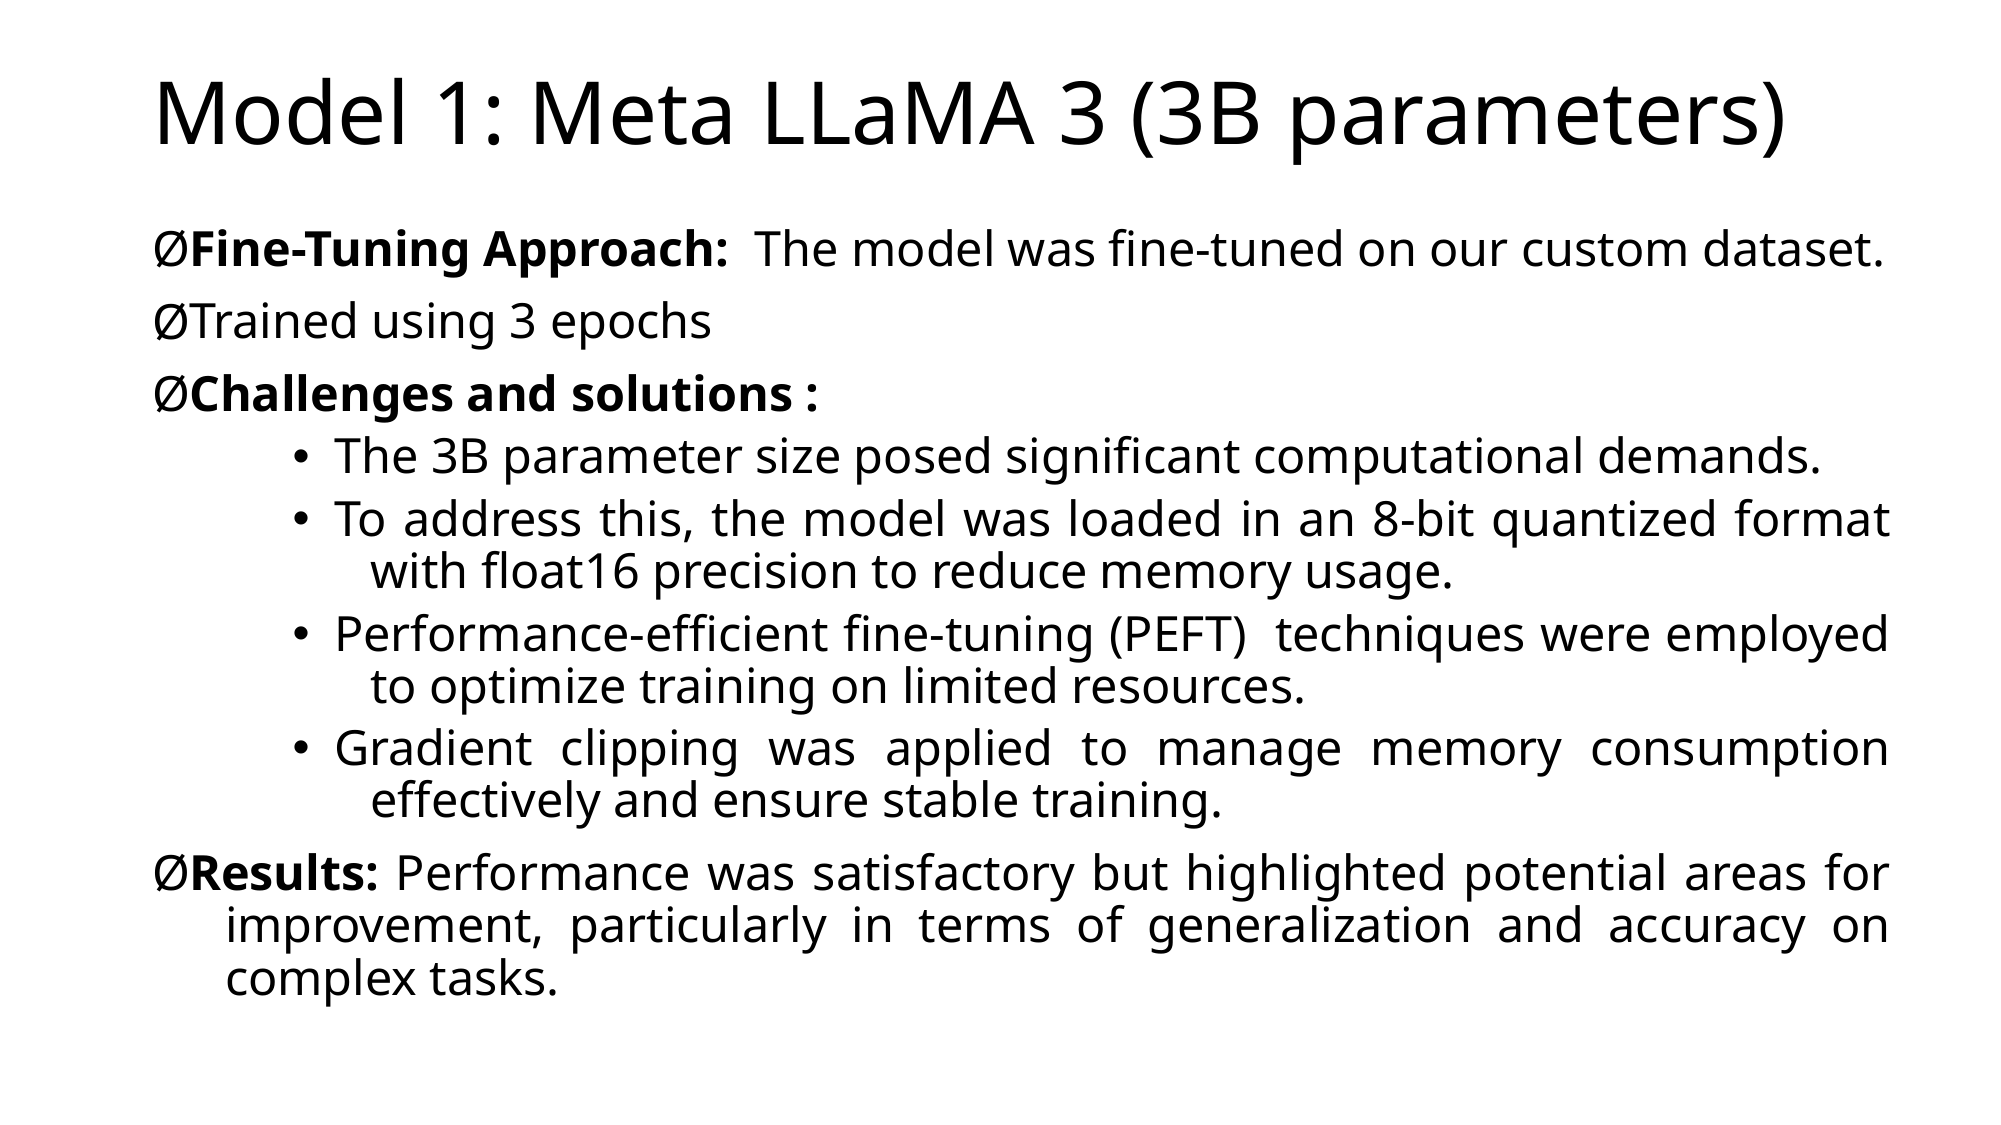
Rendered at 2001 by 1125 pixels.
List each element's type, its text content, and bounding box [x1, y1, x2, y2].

title Model 1: Meta LLaMA 3 (3B parameters) [137, 59, 1863, 217]
list Fine-Tuning Approach: The model was fine-tuned on our custom dataset. Trained using 3 epochs Challenges and solutions : The 3B parameter size posed significant computational demands. To address this, the model was loaded in an 8-bit quantized format with float16 precision to reduce memory usage. Performance-efficient fine-tuning (PEFT) techniques were employed to optimize training on limited resources. Gradient clipping was applied to manage memory consumption effectively and ensure stable training. Results: Performance was satisfactory but highlighted potential areas for improvement, particularly in terms of generalization and accuracy on complex tasks. [137, 217, 1907, 1066]
